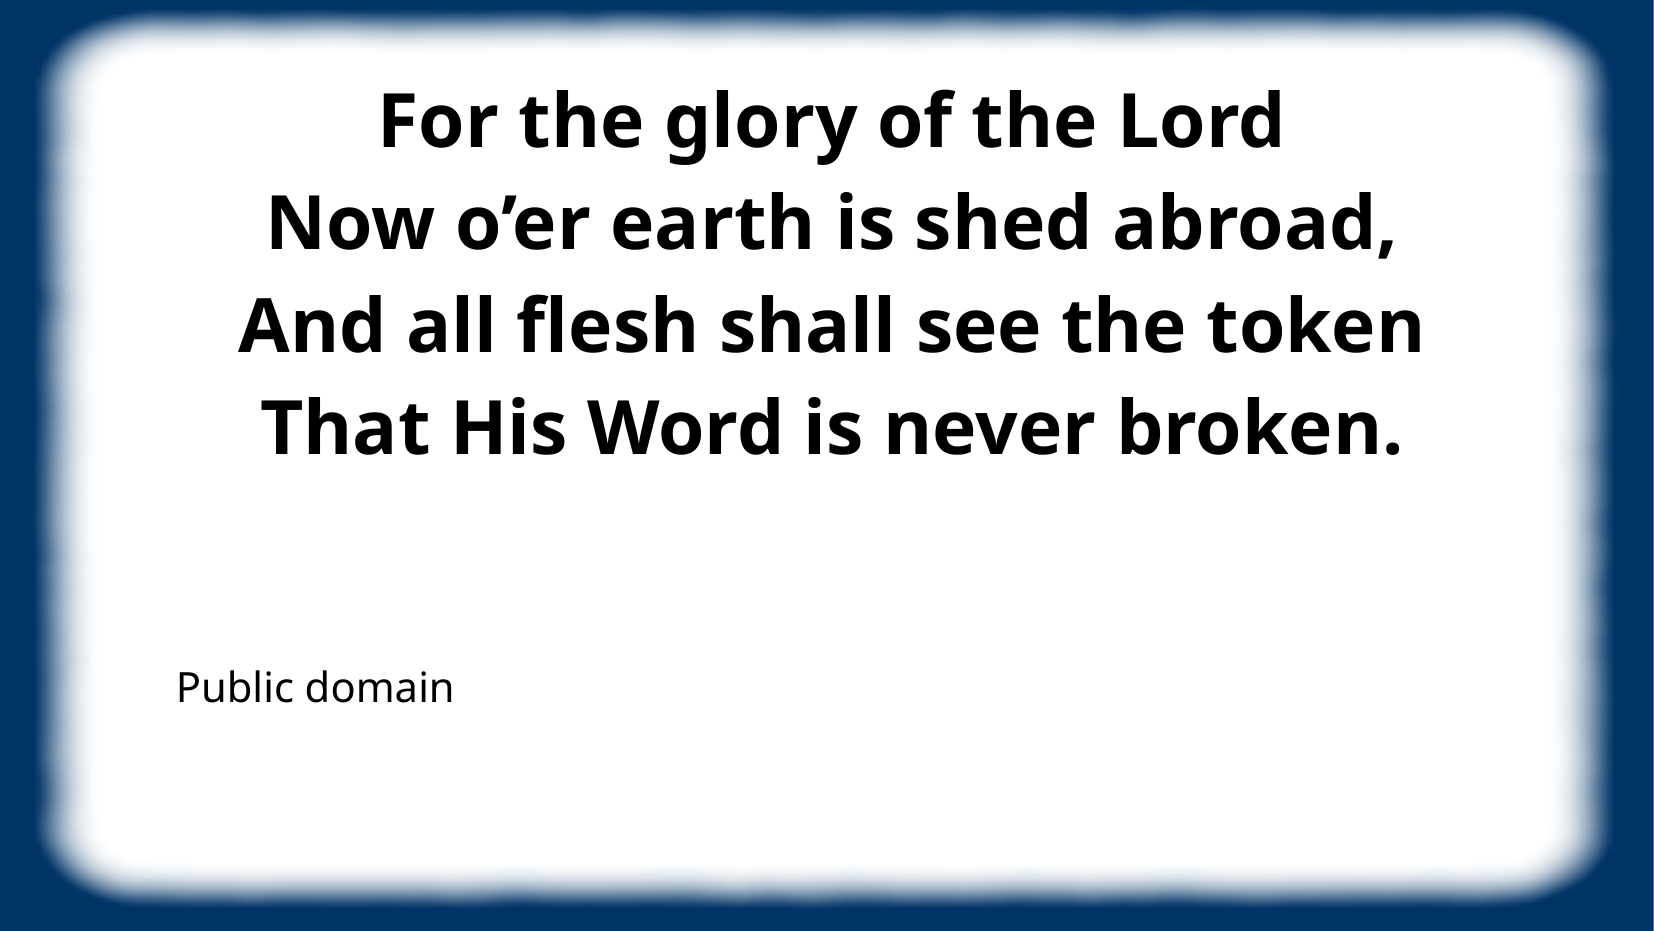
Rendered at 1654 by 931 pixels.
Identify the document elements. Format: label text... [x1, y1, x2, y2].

text_box For the glory of the Lord Now o’er earth is shed abroad, And all flesh shall see the token That His Word is never broken. Public domain [75, 60, 1591, 751]
picture [0, 0, 1654, 931]
